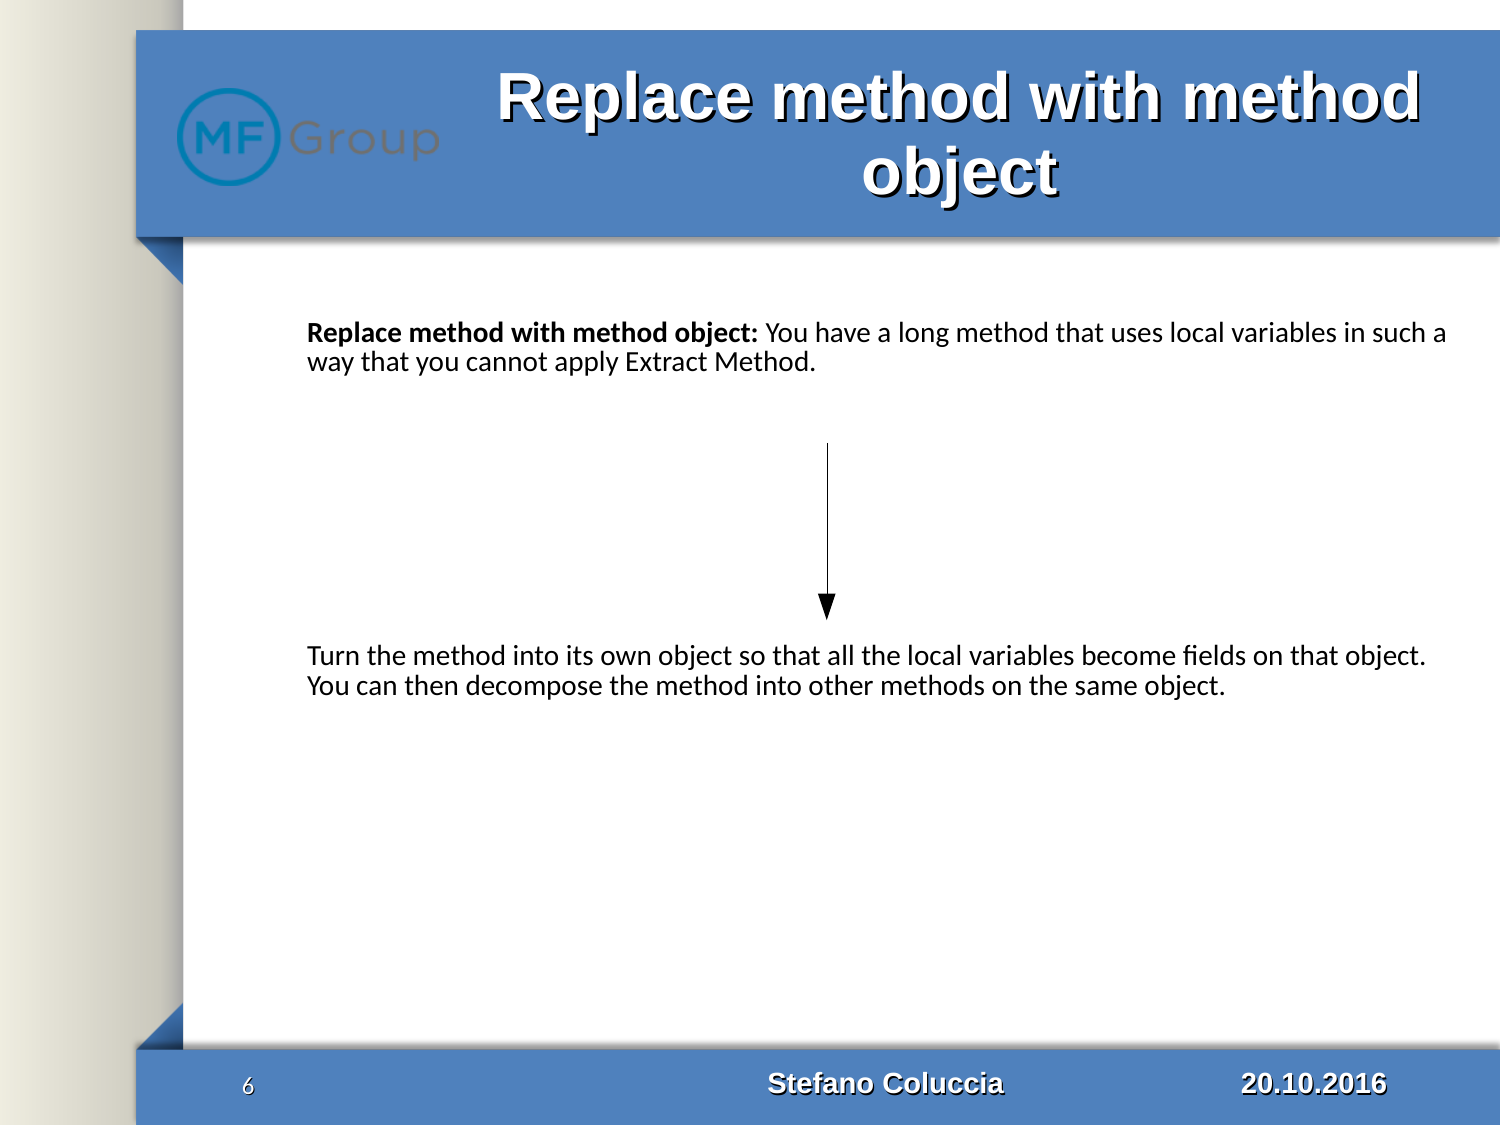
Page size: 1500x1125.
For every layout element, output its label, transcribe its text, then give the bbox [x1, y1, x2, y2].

picture [0, 0, 1500, 1125]
title Stefano Coluccia [738, 1062, 1034, 1105]
title Replace method with method object [472, 38, 1447, 230]
title 20.10.2016 [1151, 1062, 1477, 1105]
list Replace method with method object: You have a long method that uses local variables in such a way that you cannot apply Extract Method. Turn the method into its own object so that all the local variables become fields on that object. You can then decompose the method into other methods on the same object. [236, 261, 1453, 975]
